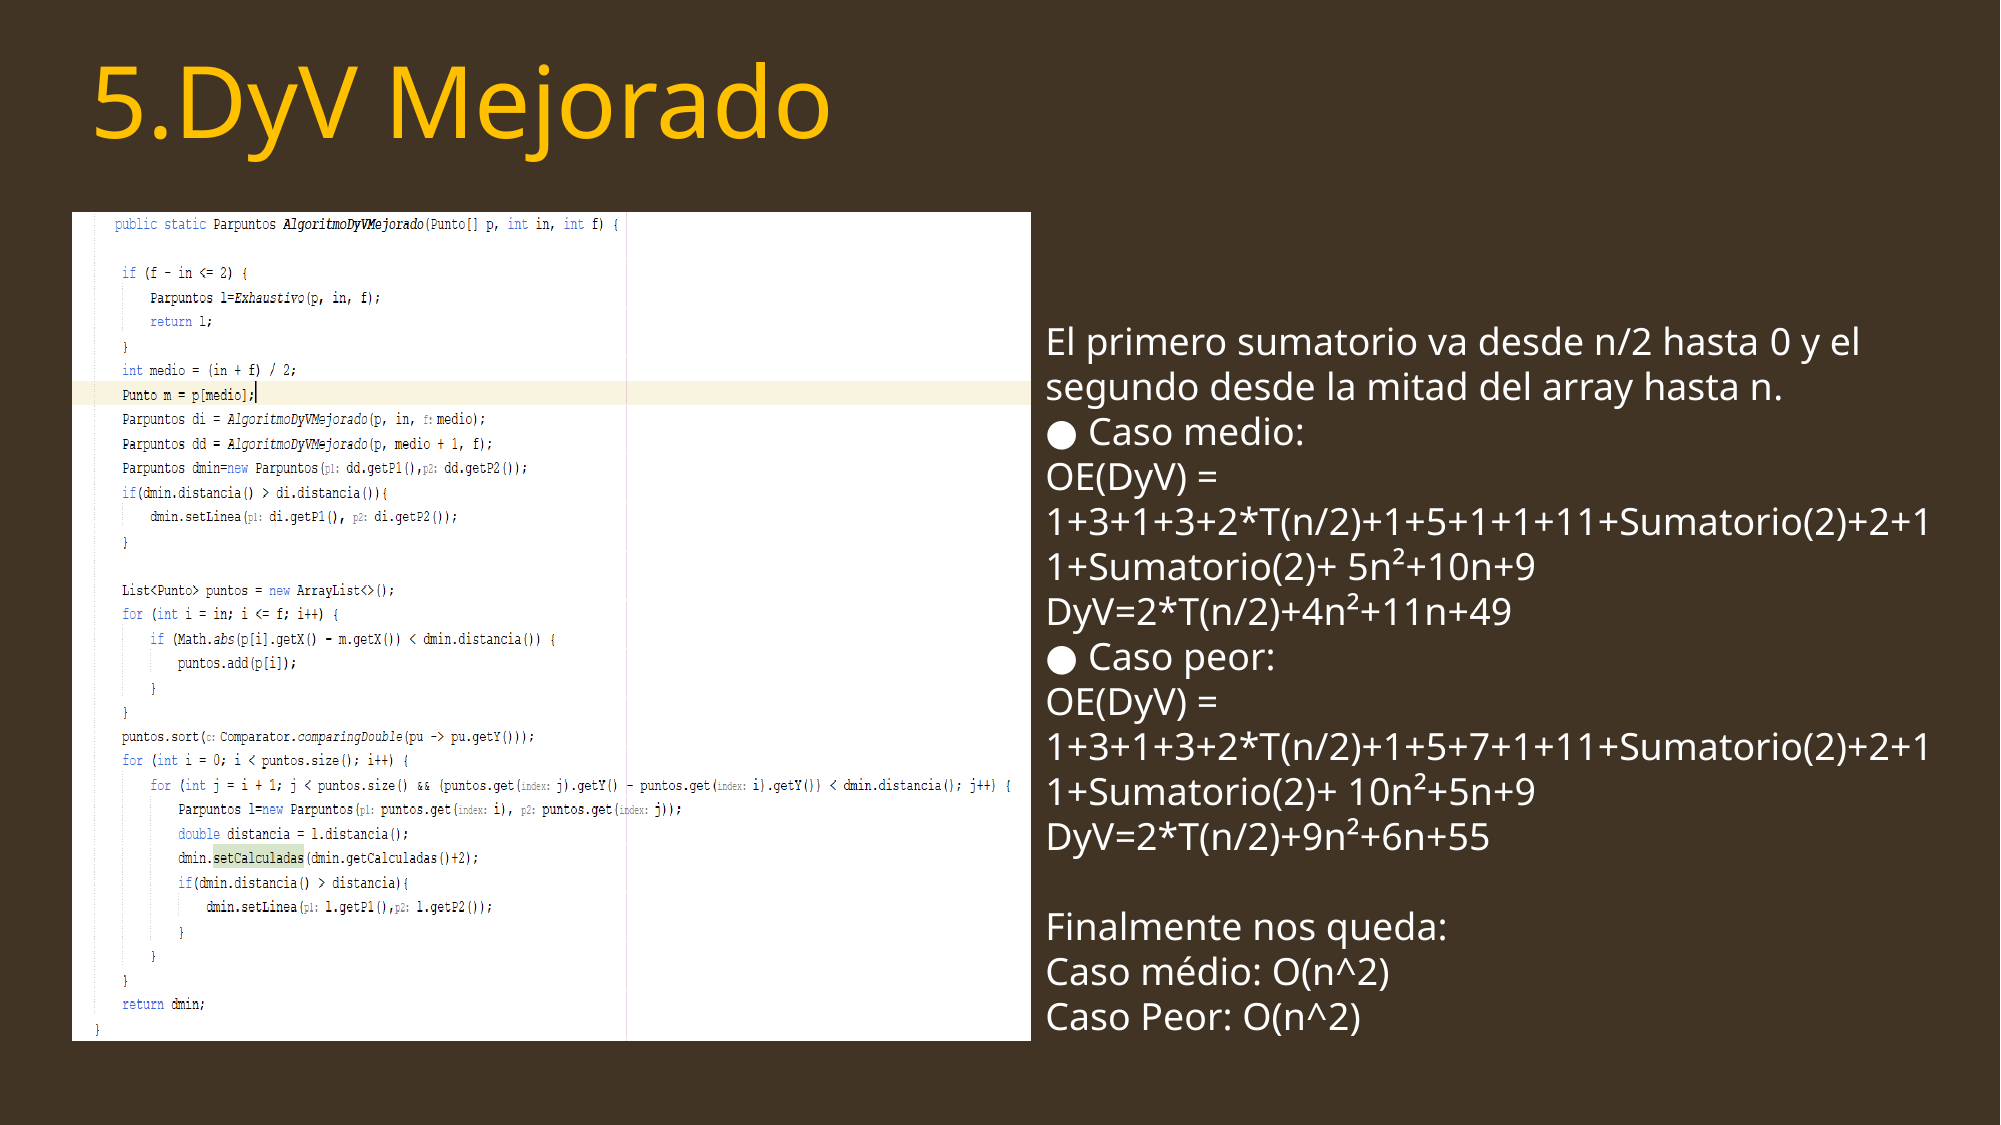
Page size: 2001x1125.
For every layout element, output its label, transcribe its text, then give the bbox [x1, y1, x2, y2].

text_box El primero sumatorio va desde n/2 hasta 0 y el segundo desde la mitad del array hasta n. ● Caso medio: OE(DyV) = 1+3+1+3+2*T(n/2)+1+5+1+1+11+Sumatorio(2)+2+11+Sumatorio(2)+ 5n²+10n+9 DyV=2*T(n/2)+4n²+11n+49 ● Caso peor: OE(DyV) = 1+3+1+3+2*T(n/2)+1+5+7+1+11+Sumatorio(2)+2+11+Sumatorio(2)+ 10n²+5n+9 DyV=2*T(n/2)+9n²+6n+55 Finalmente nos queda: Caso médio: O(n^2) Caso Peor: O(n^2) [1030, 310, 1951, 1053]
title 5.DyV Mejorado [90, 38, 1910, 172]
picture [72, 212, 1031, 1041]
